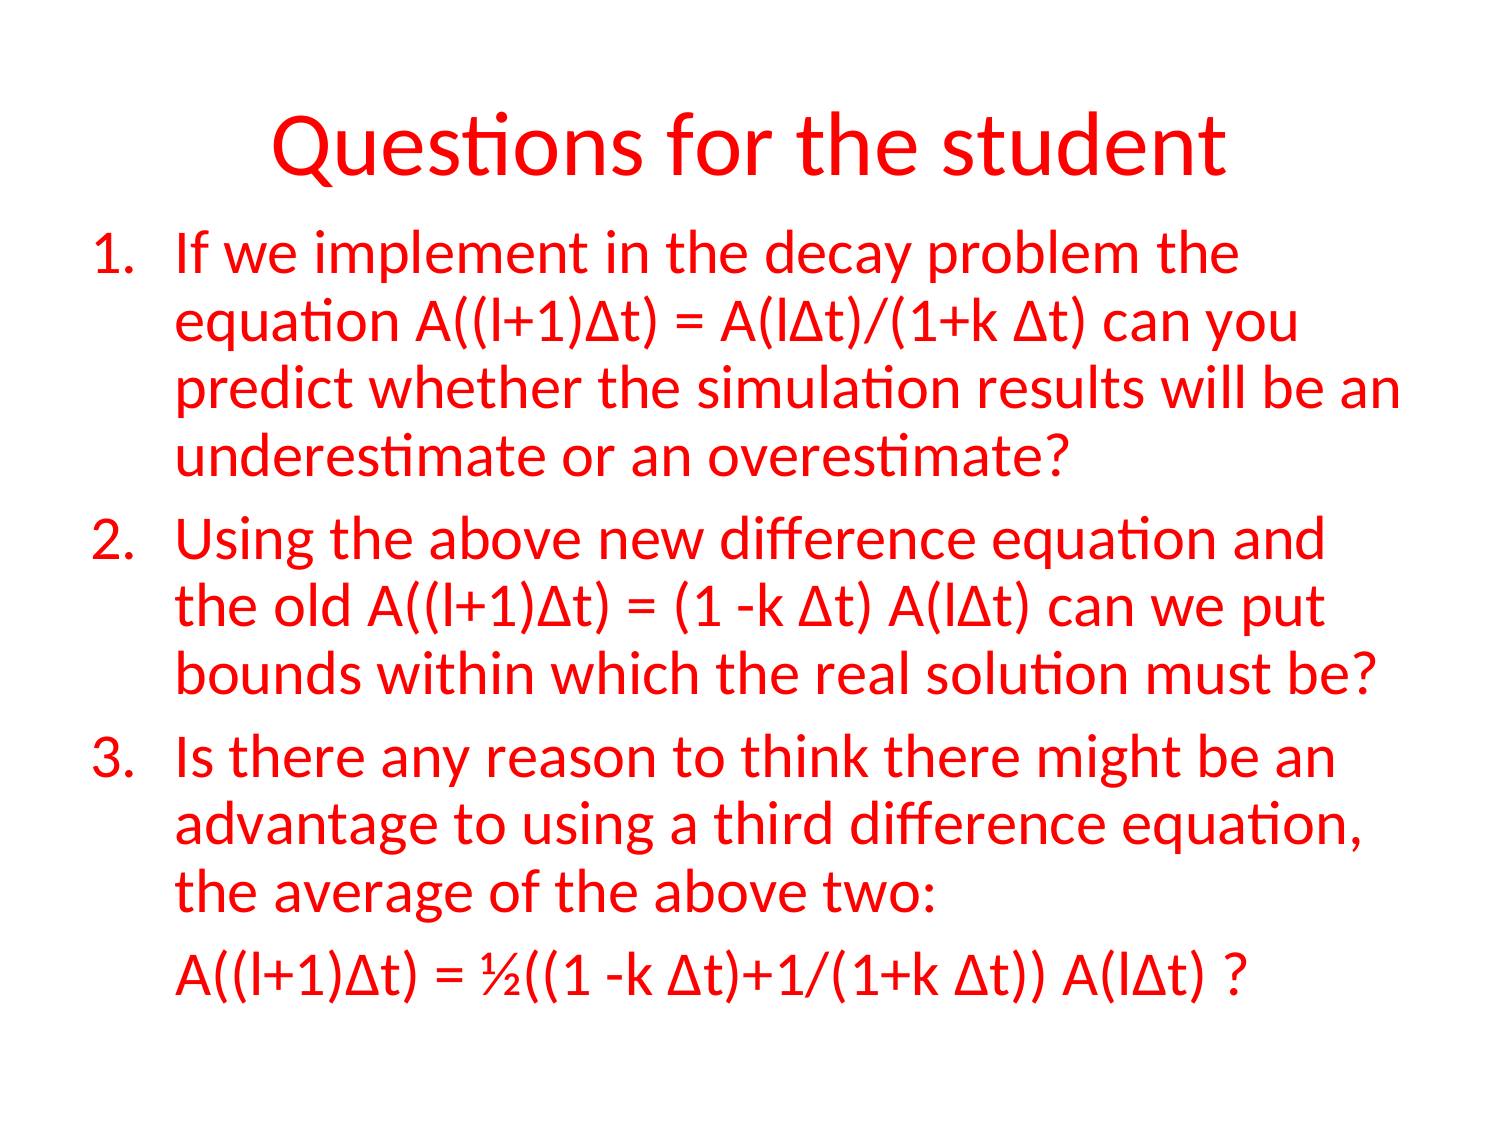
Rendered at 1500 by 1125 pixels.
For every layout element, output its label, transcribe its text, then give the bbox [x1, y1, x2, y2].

title Questions for the student [75, 45, 1426, 212]
list If we implement in the decay problem the equation A((l+1)Δt) = A(lΔt)/(1+k Δt) can you predict whether the simulation results will be an underestimate or an overestimate? Using the above new difference equation and the old A((l+1)Δt) = (1 -k Δt) A(lΔt) can we put bounds within which the real solution must be? Is there any reason to think there might be an advantage to using a third difference equation, the average of the above two: A((l+1)Δt) = ½((1 -k Δt)+1/(1+k Δt)) A(lΔt) ? [75, 212, 1426, 1075]
